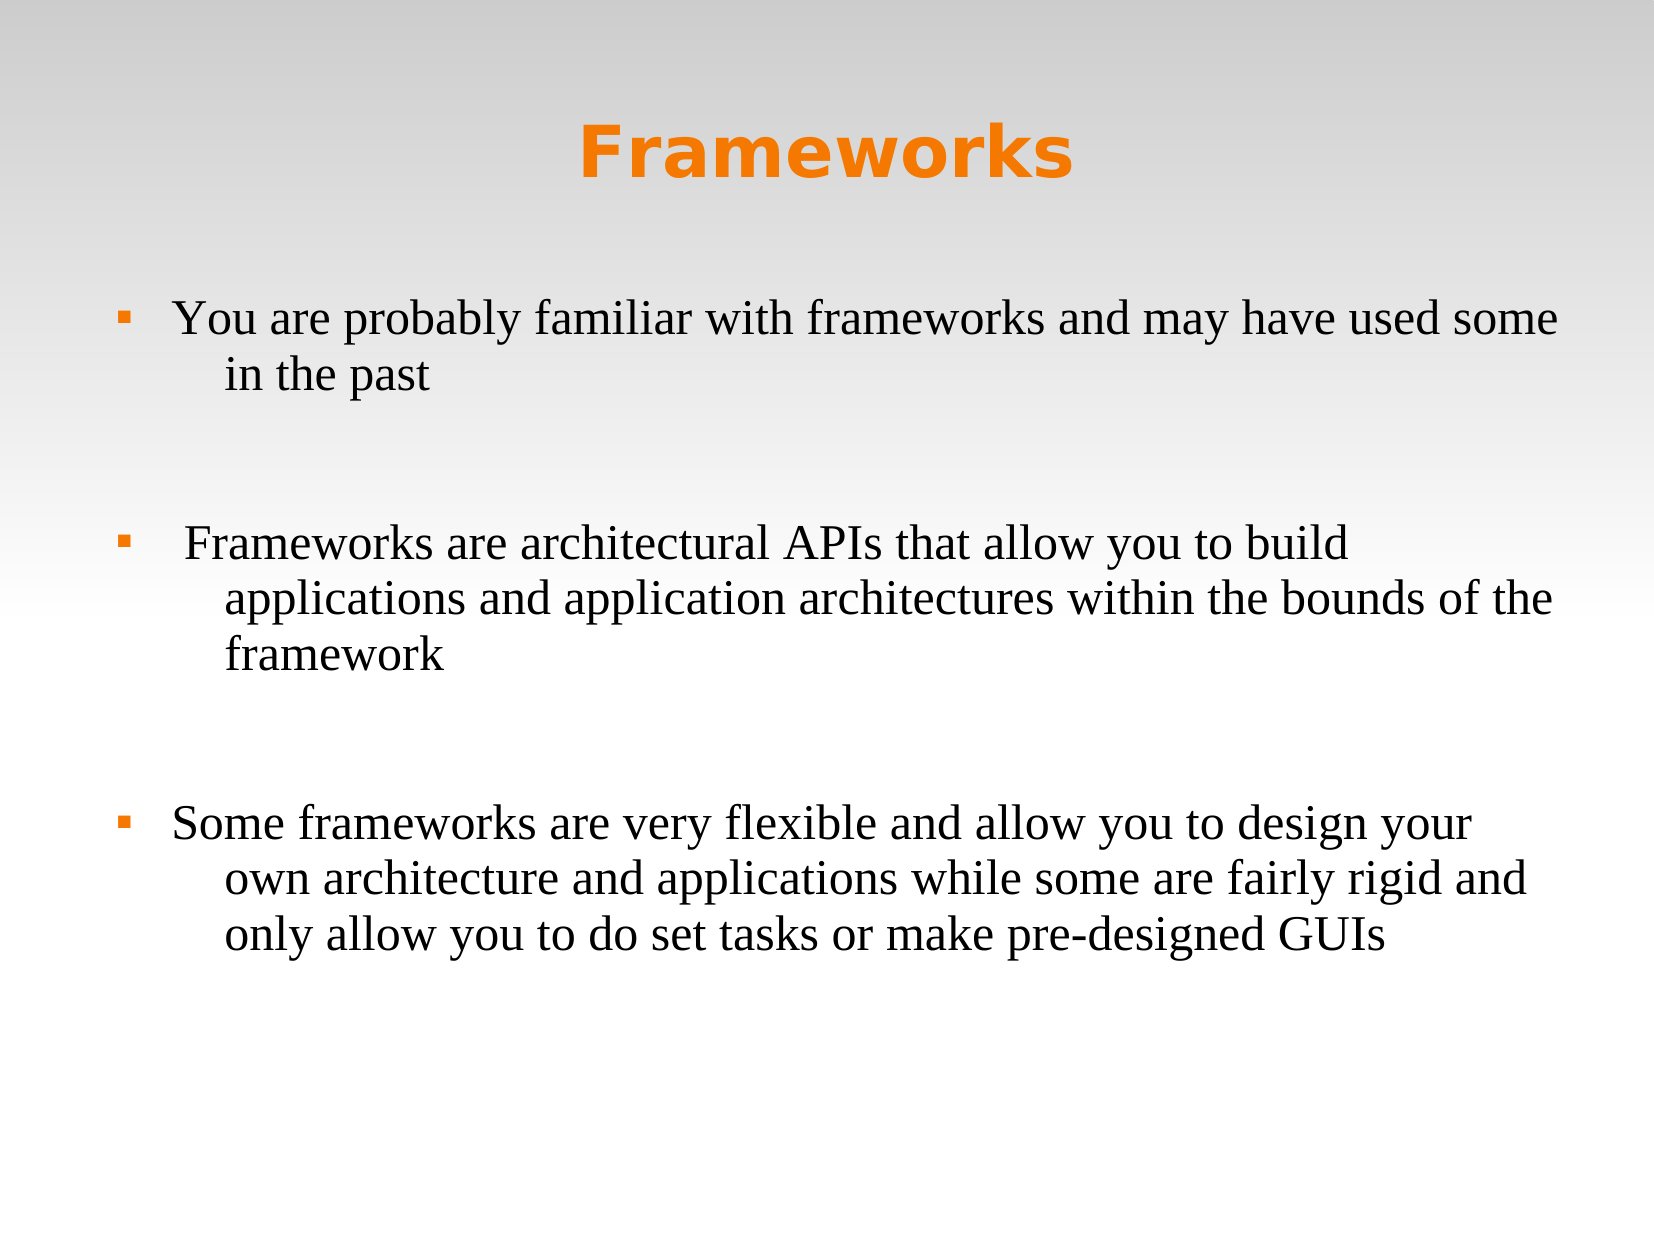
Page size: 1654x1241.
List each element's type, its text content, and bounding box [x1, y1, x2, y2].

list You are probably familiar with frameworks and may have used some in the past Frameworks are architectural APIs that allow you to build applications and application architectures within the bounds of the framework Some frameworks are very flexible and allow you to design your own architecture and applications while some are fairly rigid and only allow you to do set tasks or make pre-designed GUIs [82, 290, 1571, 1109]
title Frameworks [82, 49, 1571, 257]
